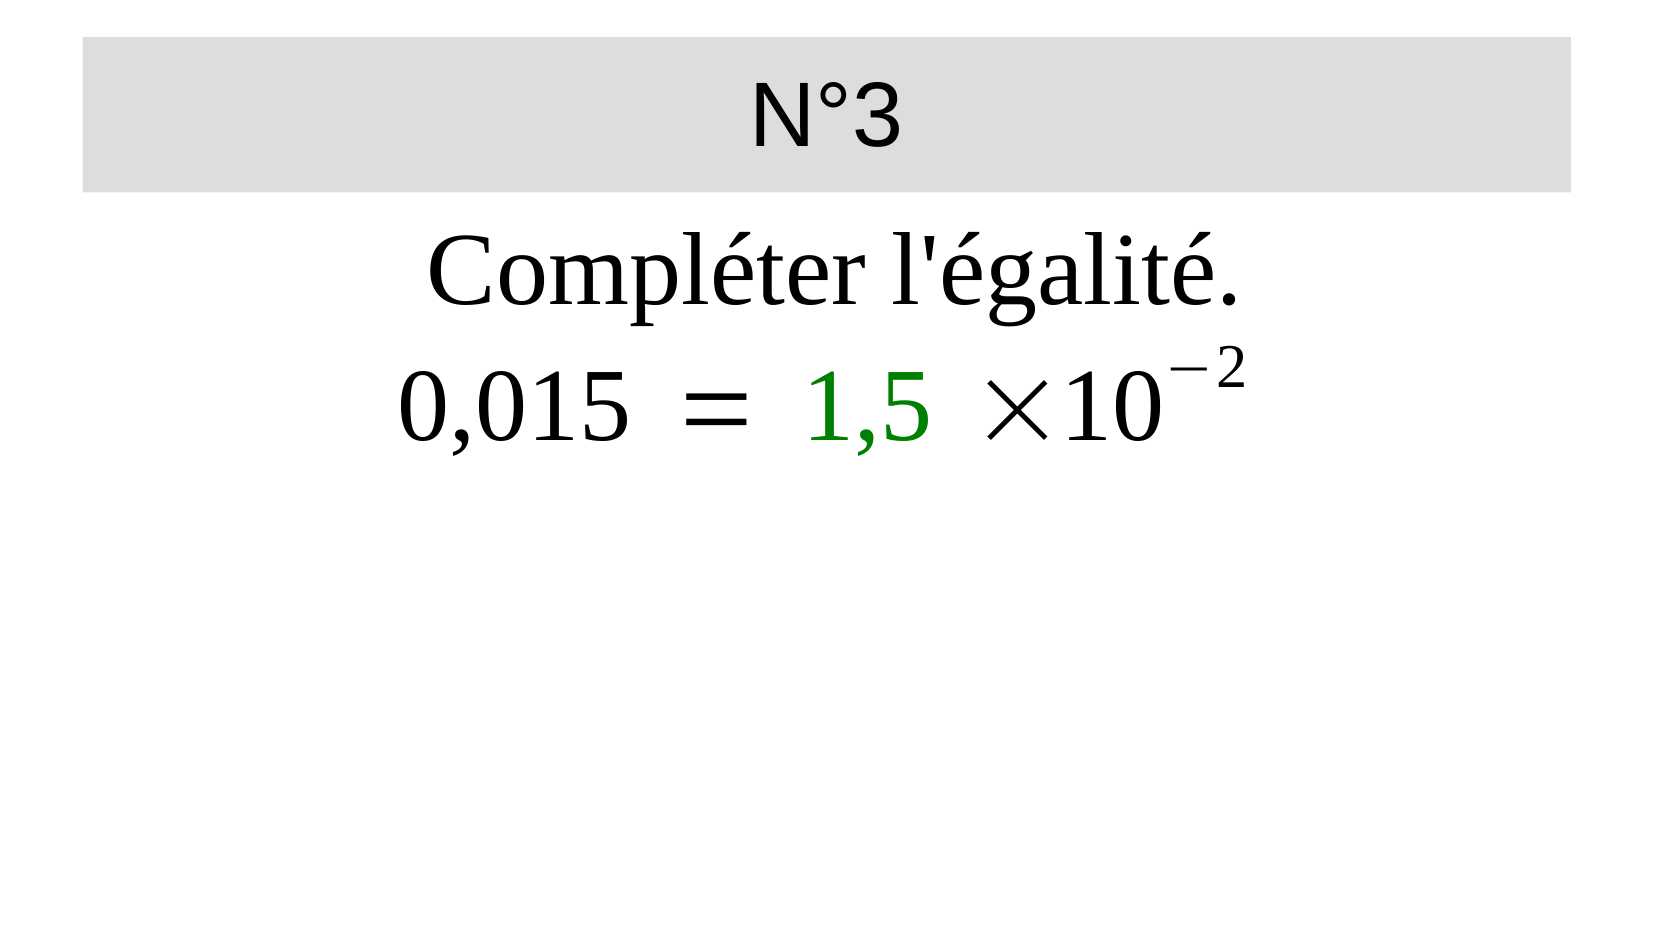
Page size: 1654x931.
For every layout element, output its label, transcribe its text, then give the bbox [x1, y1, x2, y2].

chart [389, 212, 1254, 463]
title N°3 [82, 37, 1571, 193]
